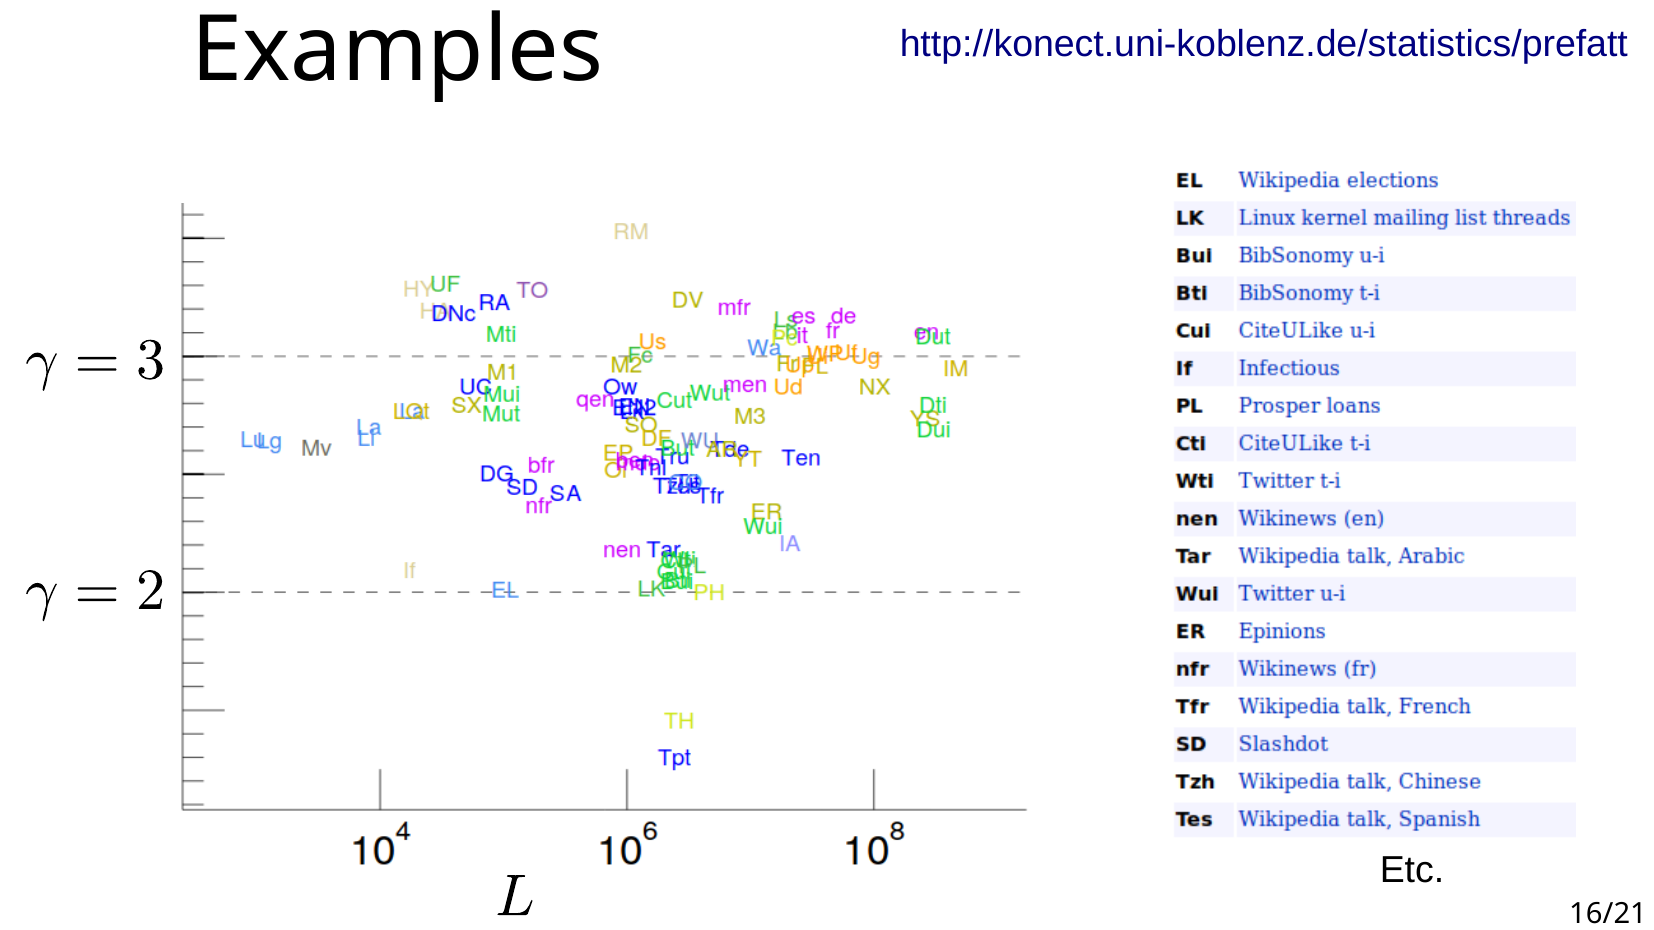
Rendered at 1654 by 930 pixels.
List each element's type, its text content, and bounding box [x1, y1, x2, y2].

text_box [25, 570, 166, 622]
picture [179, 203, 1045, 871]
text_box [495, 875, 535, 916]
picture [1165, 164, 1576, 842]
text_box [25, 339, 166, 391]
title Examples [0, 0, 796, 110]
text_box Etc. [1365, 841, 1591, 899]
text_box http://konect.uni-koblenz.de/statistics/prefatt [885, 15, 1644, 72]
